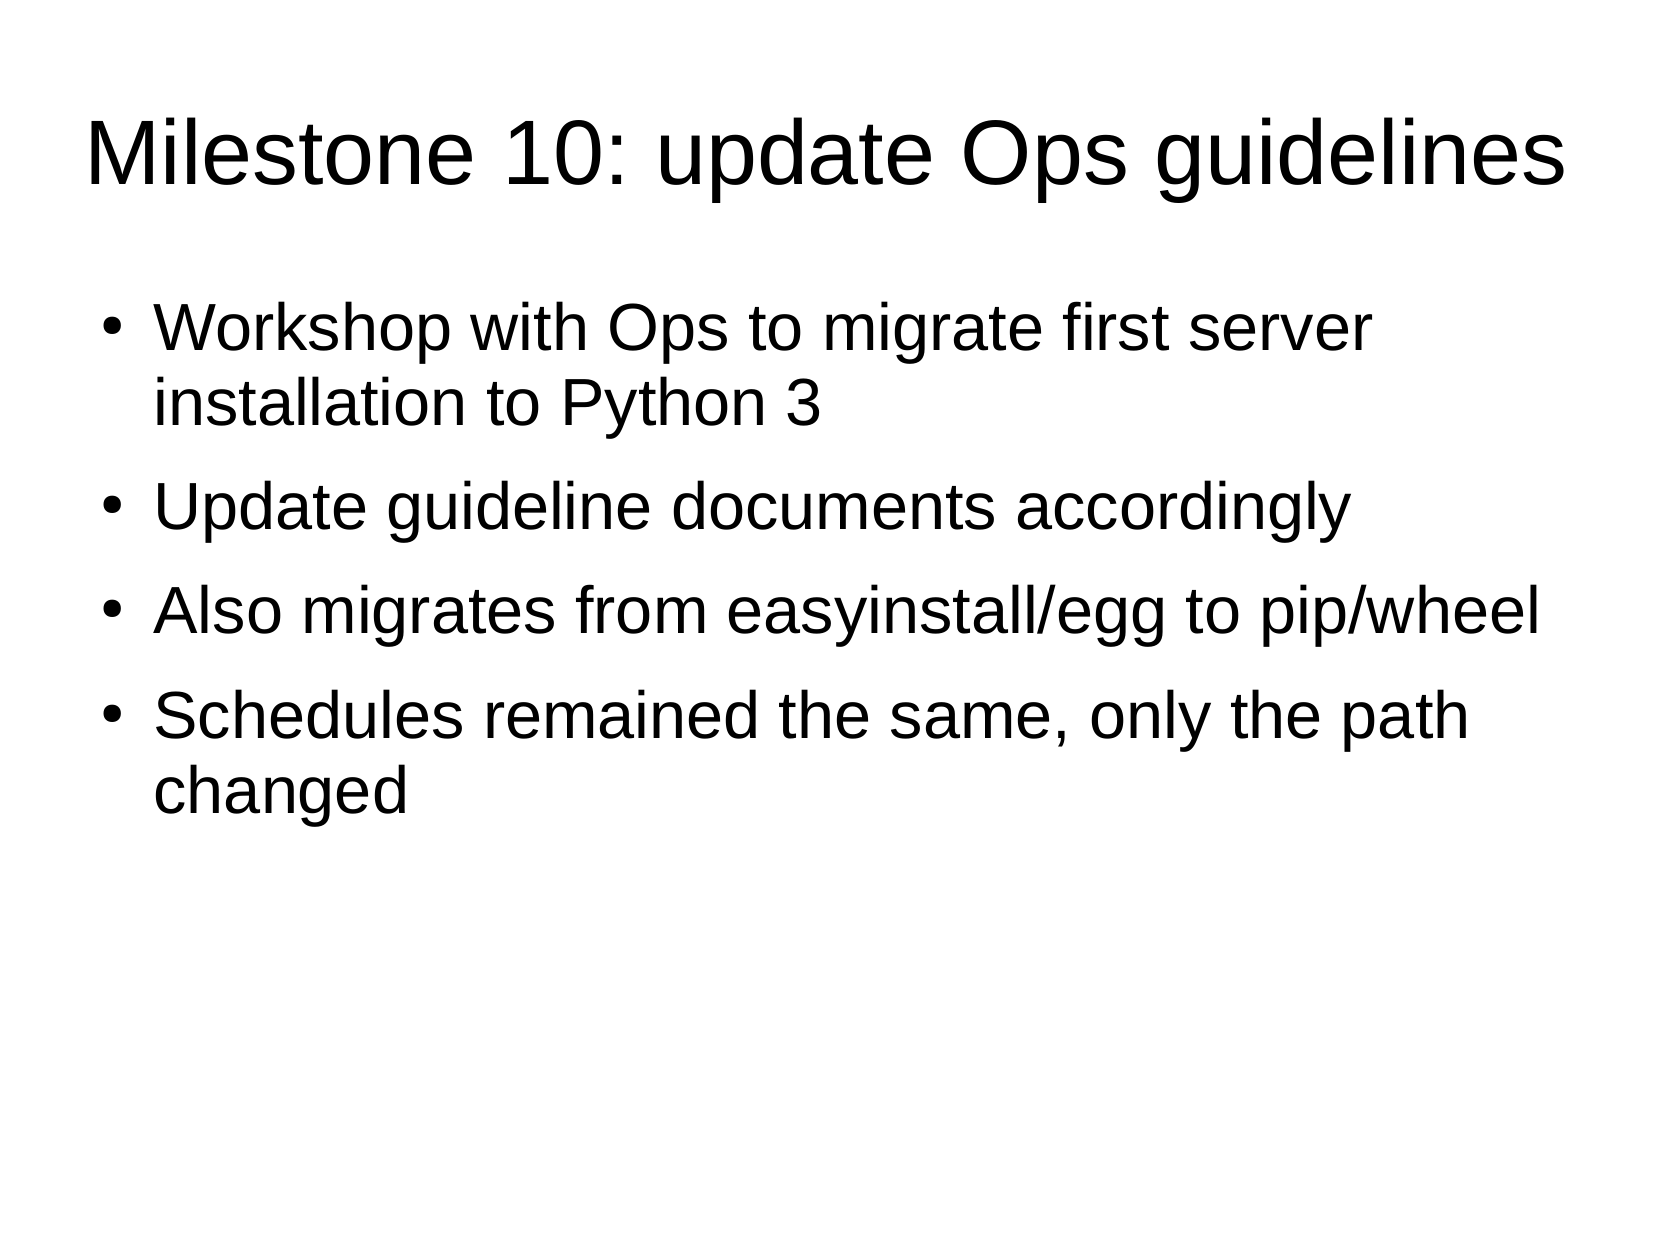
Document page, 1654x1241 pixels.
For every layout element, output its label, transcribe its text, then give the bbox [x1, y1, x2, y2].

title Milestone 10: update Ops guidelines [82, 49, 1571, 257]
list Workshop with Ops to migrate first server installation to Python 3 Update guideline documents accordingly Also migrates from easyinstall/egg to pip/wheel Schedules remained the same, only the path changed [82, 290, 1571, 1010]
